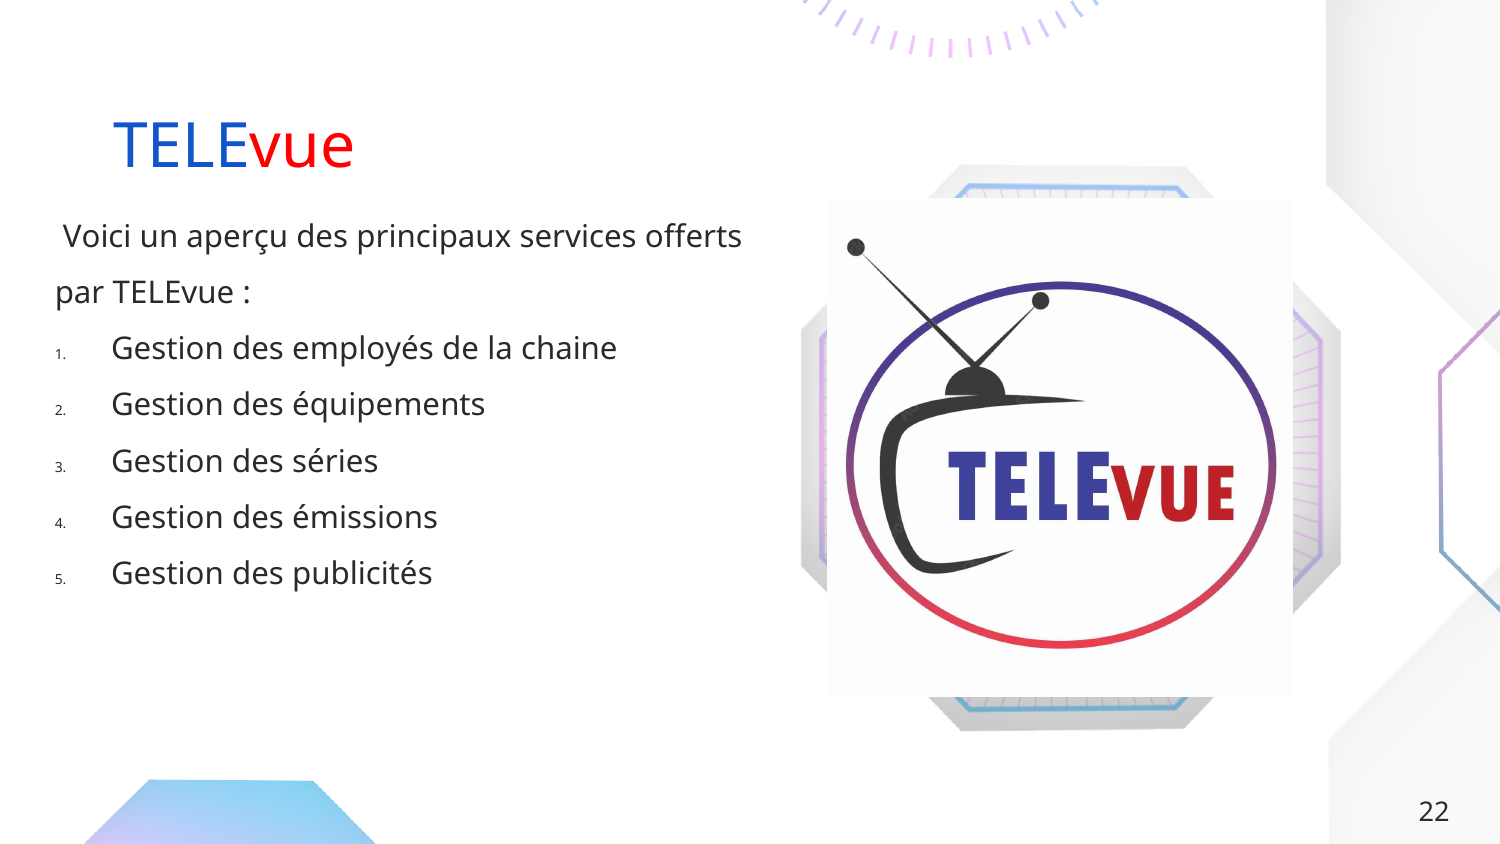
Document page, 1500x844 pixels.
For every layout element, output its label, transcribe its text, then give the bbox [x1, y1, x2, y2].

subtitle Voici un aperçu des principaux services offerts par TELEvue : Gestion des employés de la chaine Gestion des équipements Gestion des séries Gestion des émissions Gestion des publicités [39, 182, 804, 781]
title TELEvue [98, 89, 803, 184]
picture [803, 0, 1500, 844]
slide_number 23 [1403, 779, 1494, 844]
